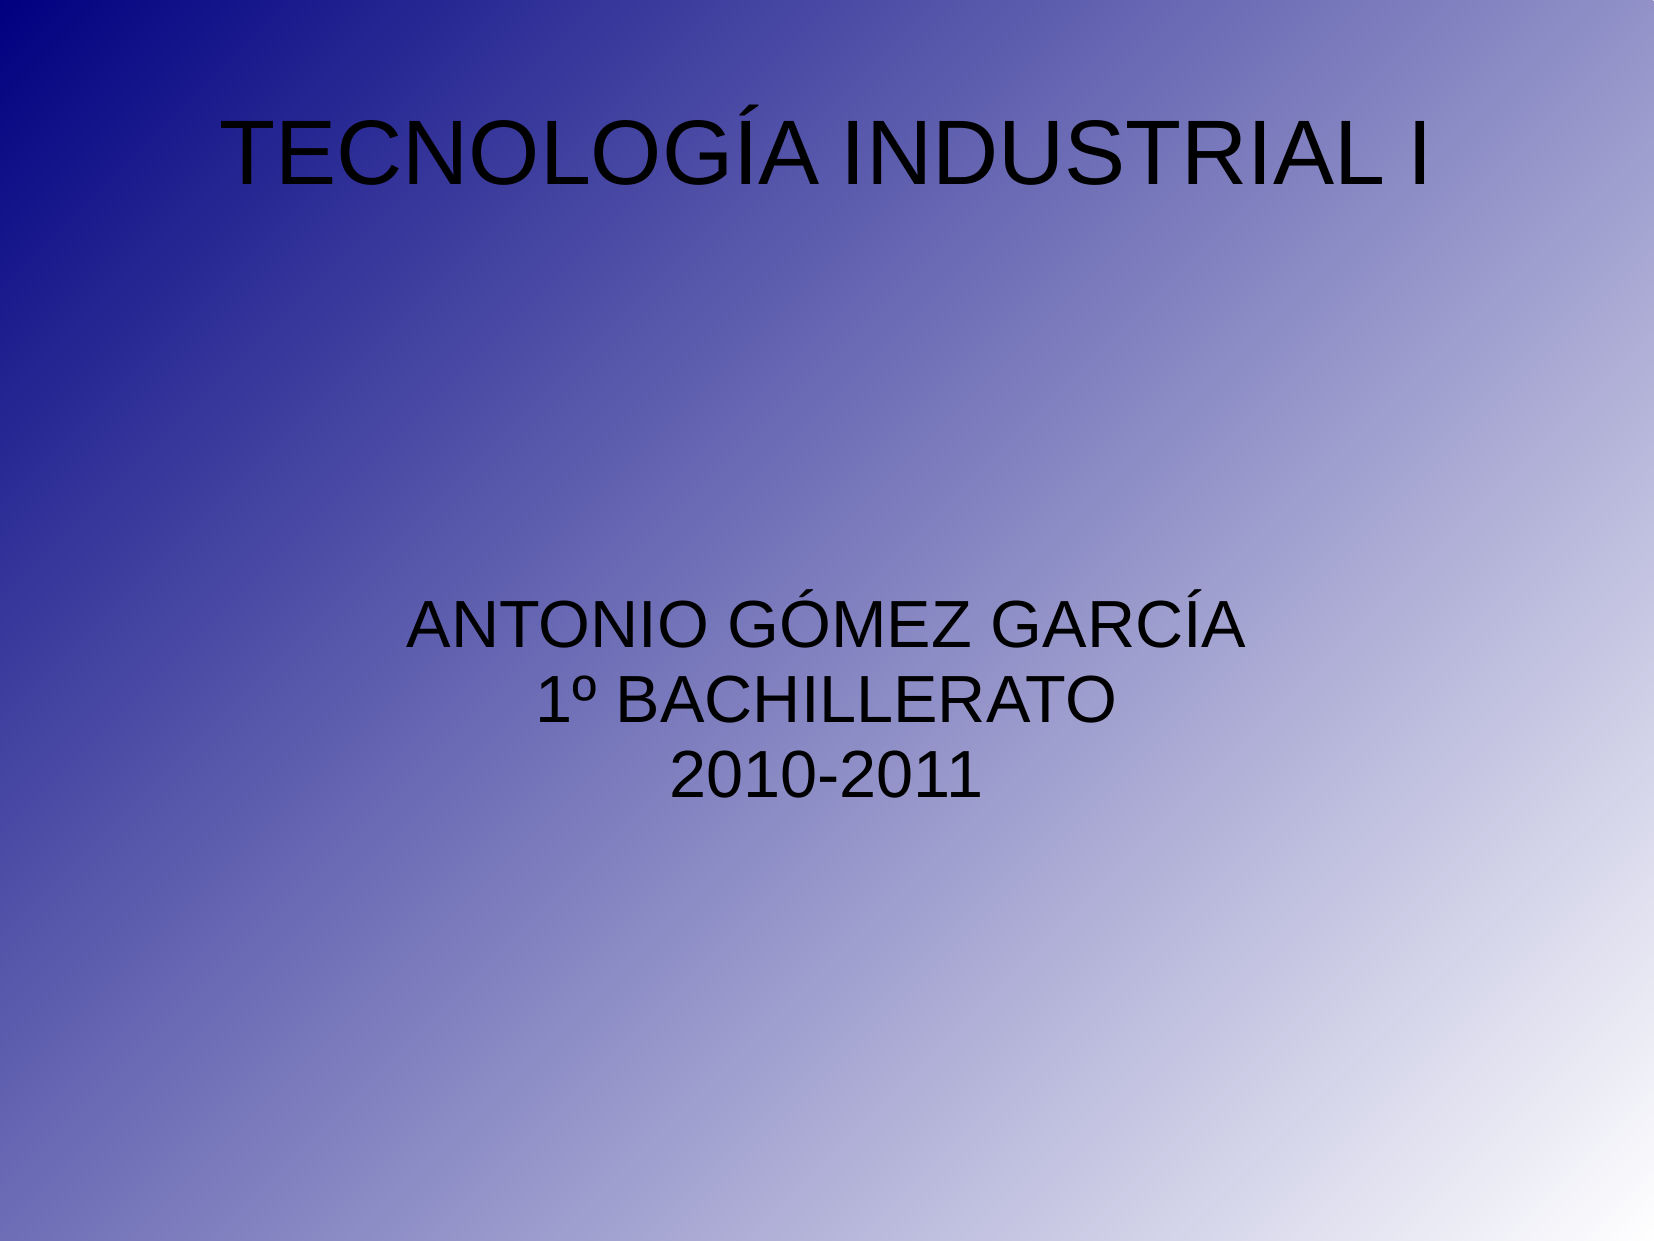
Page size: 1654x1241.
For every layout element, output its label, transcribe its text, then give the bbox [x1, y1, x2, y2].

title TECNOLOGÍA INDUSTRIAL I [82, 56, 1571, 250]
subtitle ANTONIO GÓMEZ GARCÍA 1º BACHILLERATO 2010-2011 [82, 297, 1571, 1102]
